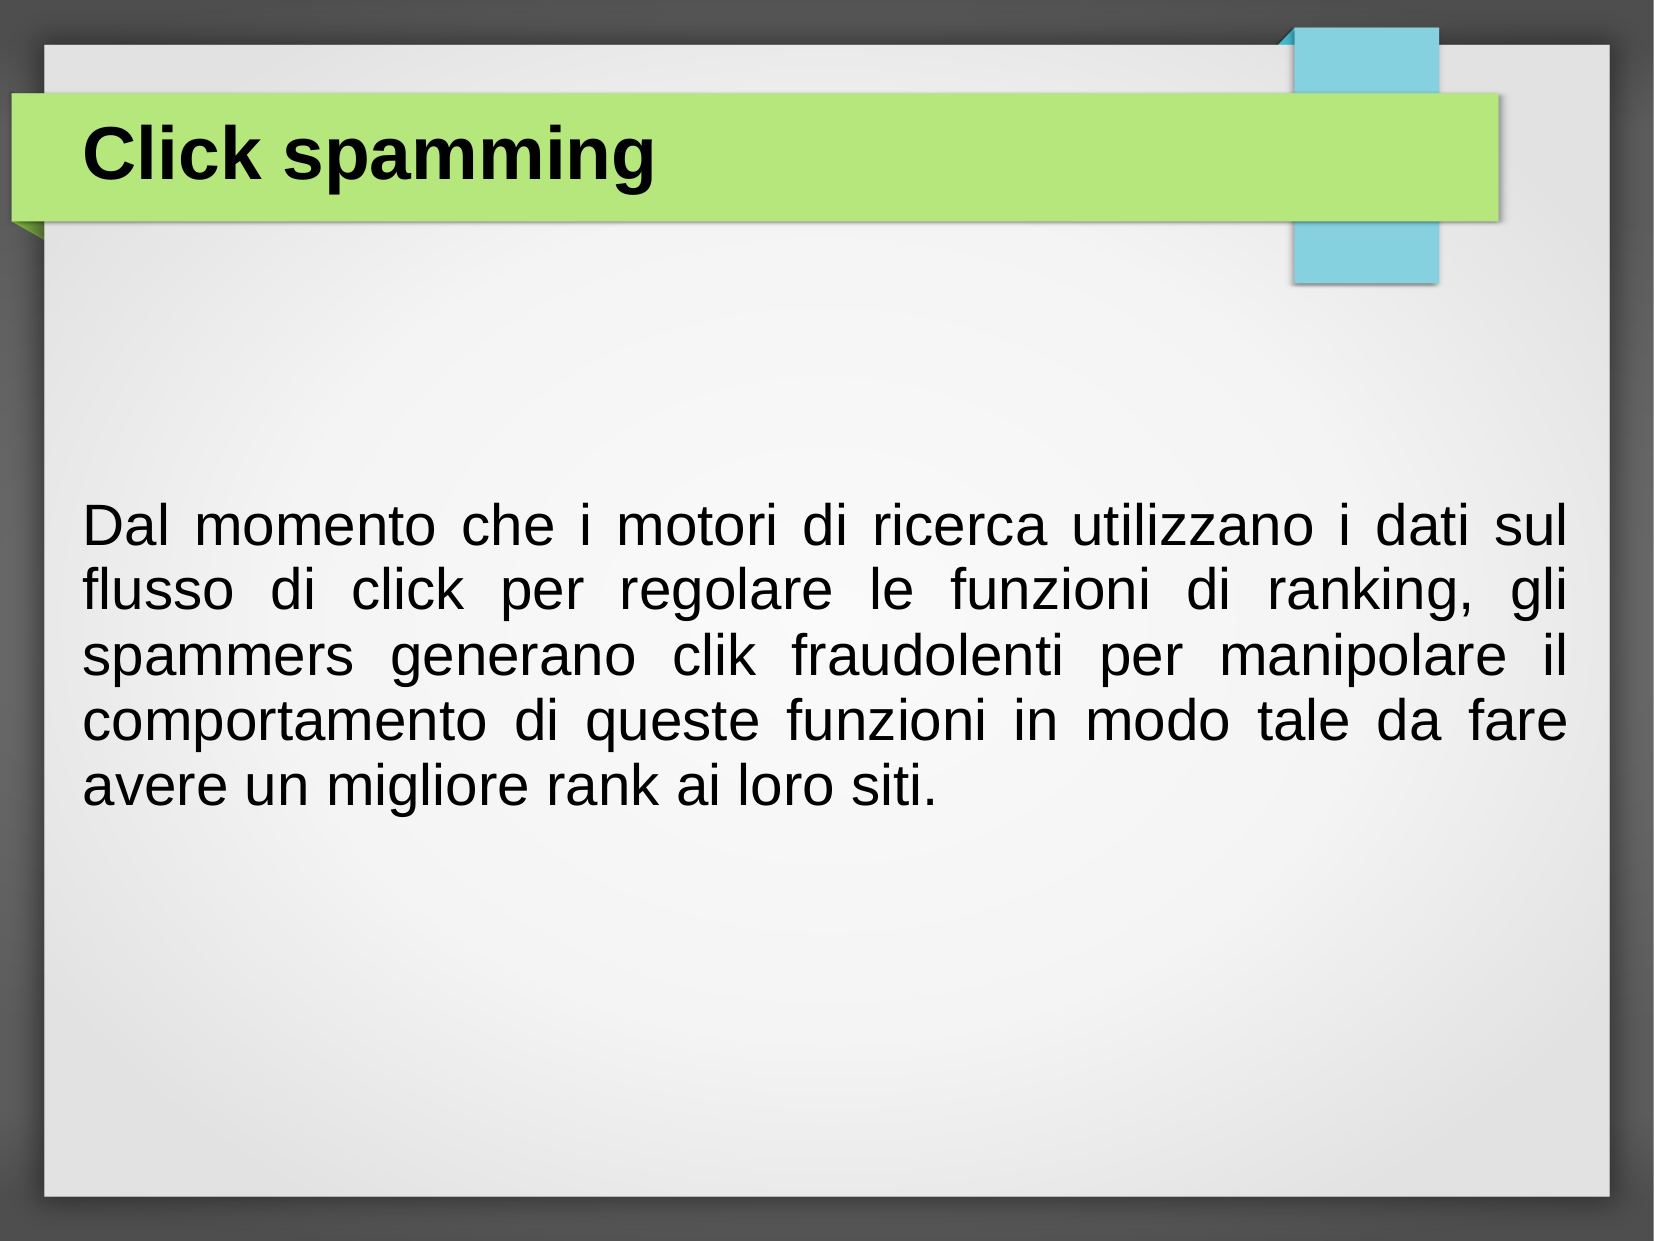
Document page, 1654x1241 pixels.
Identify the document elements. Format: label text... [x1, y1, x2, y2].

subtitle Dal momento che i motori di ricerca utilizzano i dati sul flusso di click per regolare le funzioni di ranking, gli spammers generano clik fraudolenti per manipolare il comportamento di queste funzioni in modo tale da fare avere un migliore rank ai loro siti. [82, 295, 1571, 1015]
picture [0, 0, 1654, 1241]
title Click spamming [82, 94, 1264, 213]
